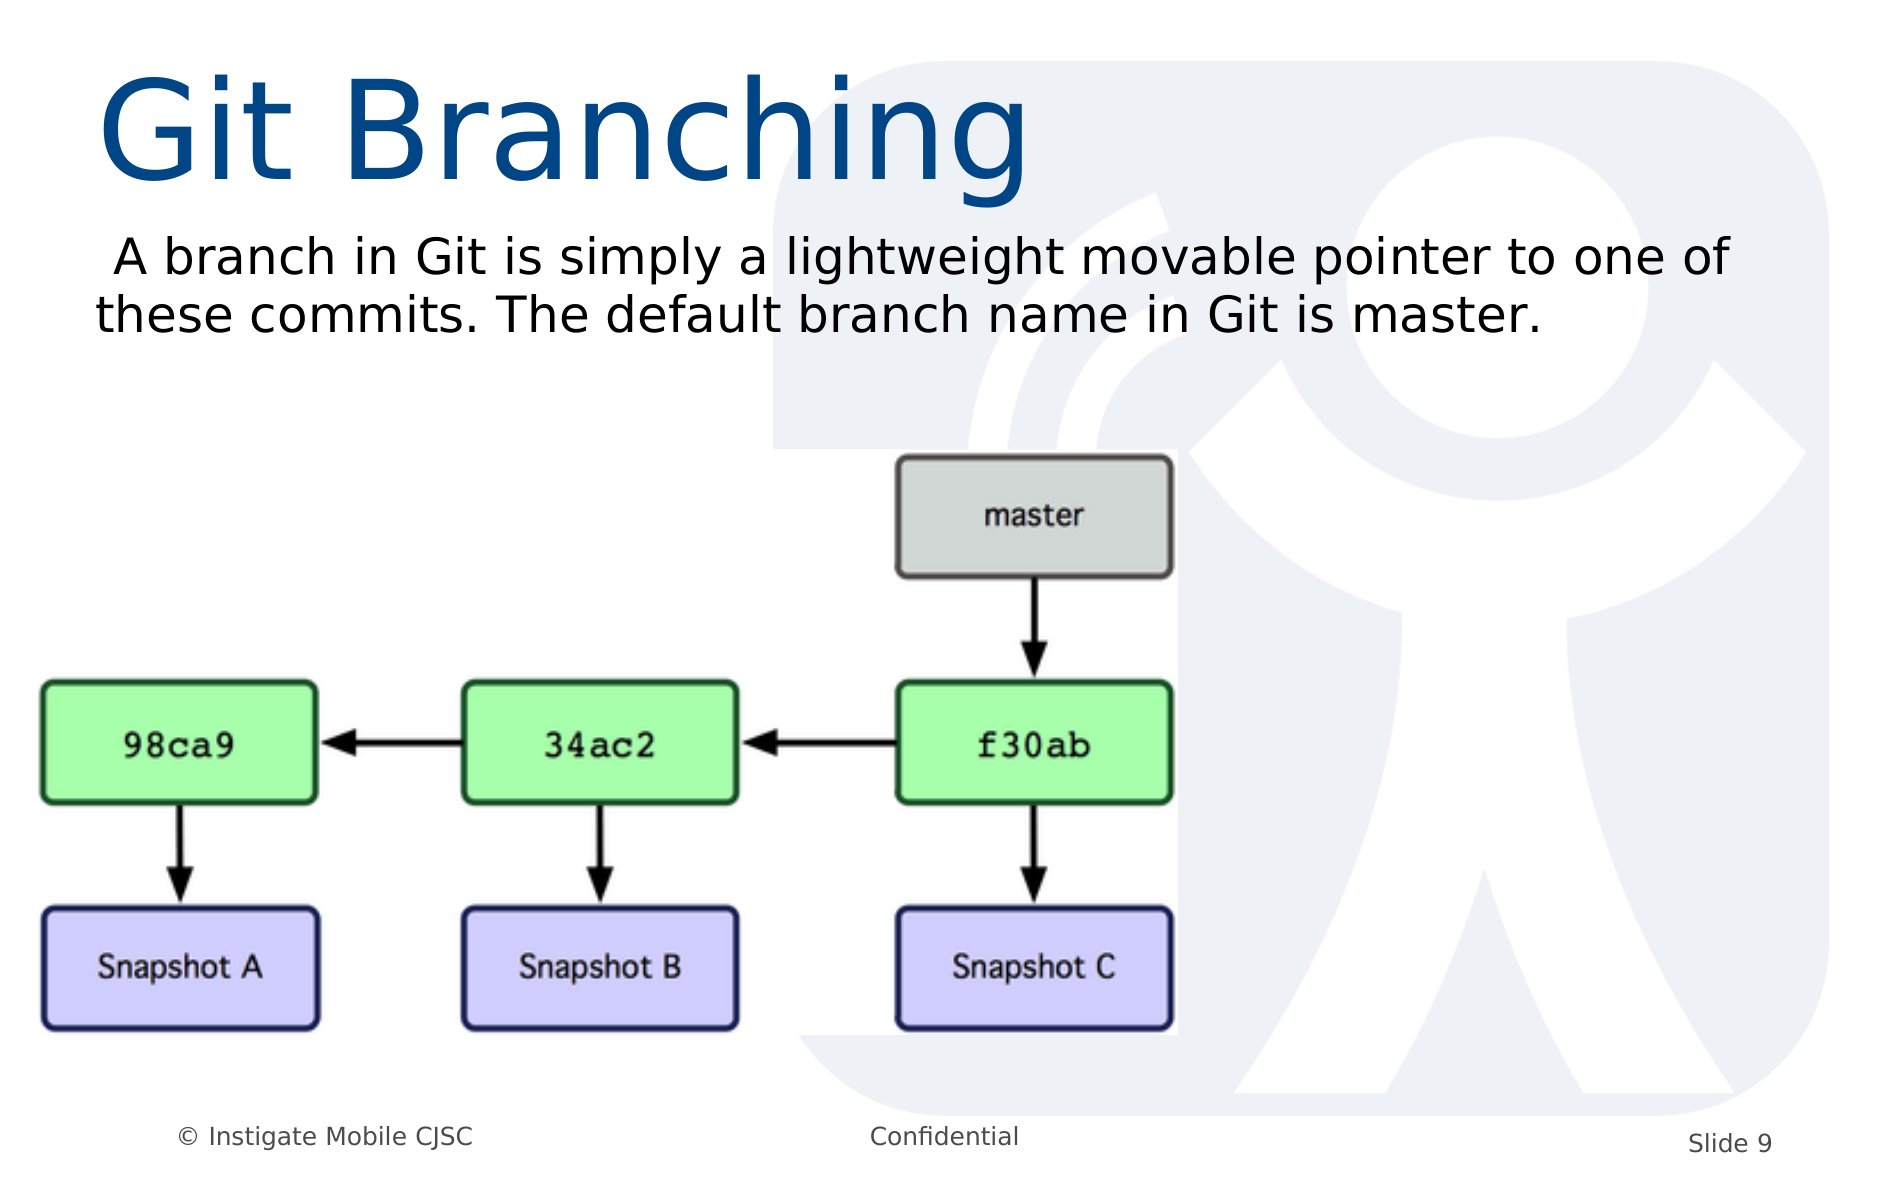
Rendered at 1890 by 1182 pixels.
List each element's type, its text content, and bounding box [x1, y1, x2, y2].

title Git Branching [96, 47, 1794, 217]
picture [37, 449, 1178, 1035]
subtitle A branch in Git is simply a lightweight movable pointer to one of these commits. The default branch name in Git is master. [95, 228, 1795, 914]
